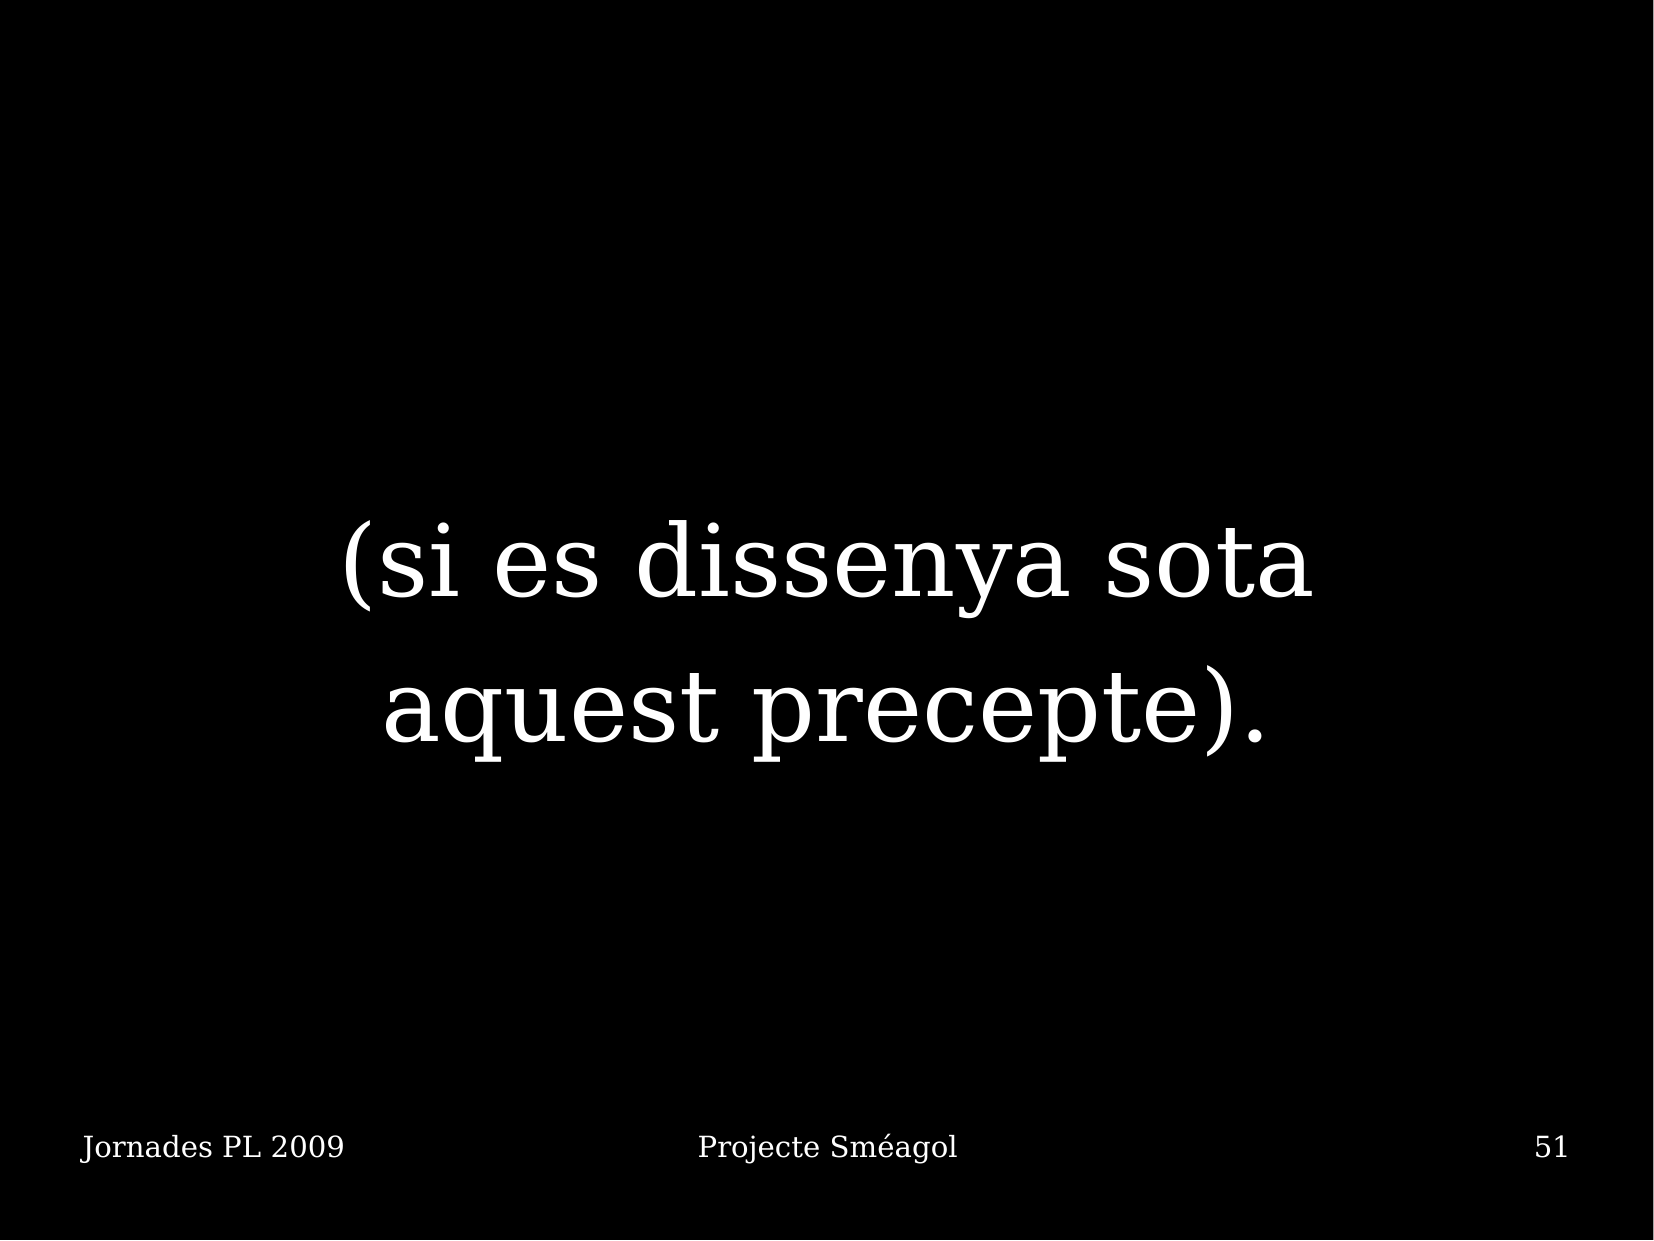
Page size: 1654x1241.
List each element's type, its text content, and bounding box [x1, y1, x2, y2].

title (si es dissenya sota aquest precepte). [59, 489, 1595, 751]
